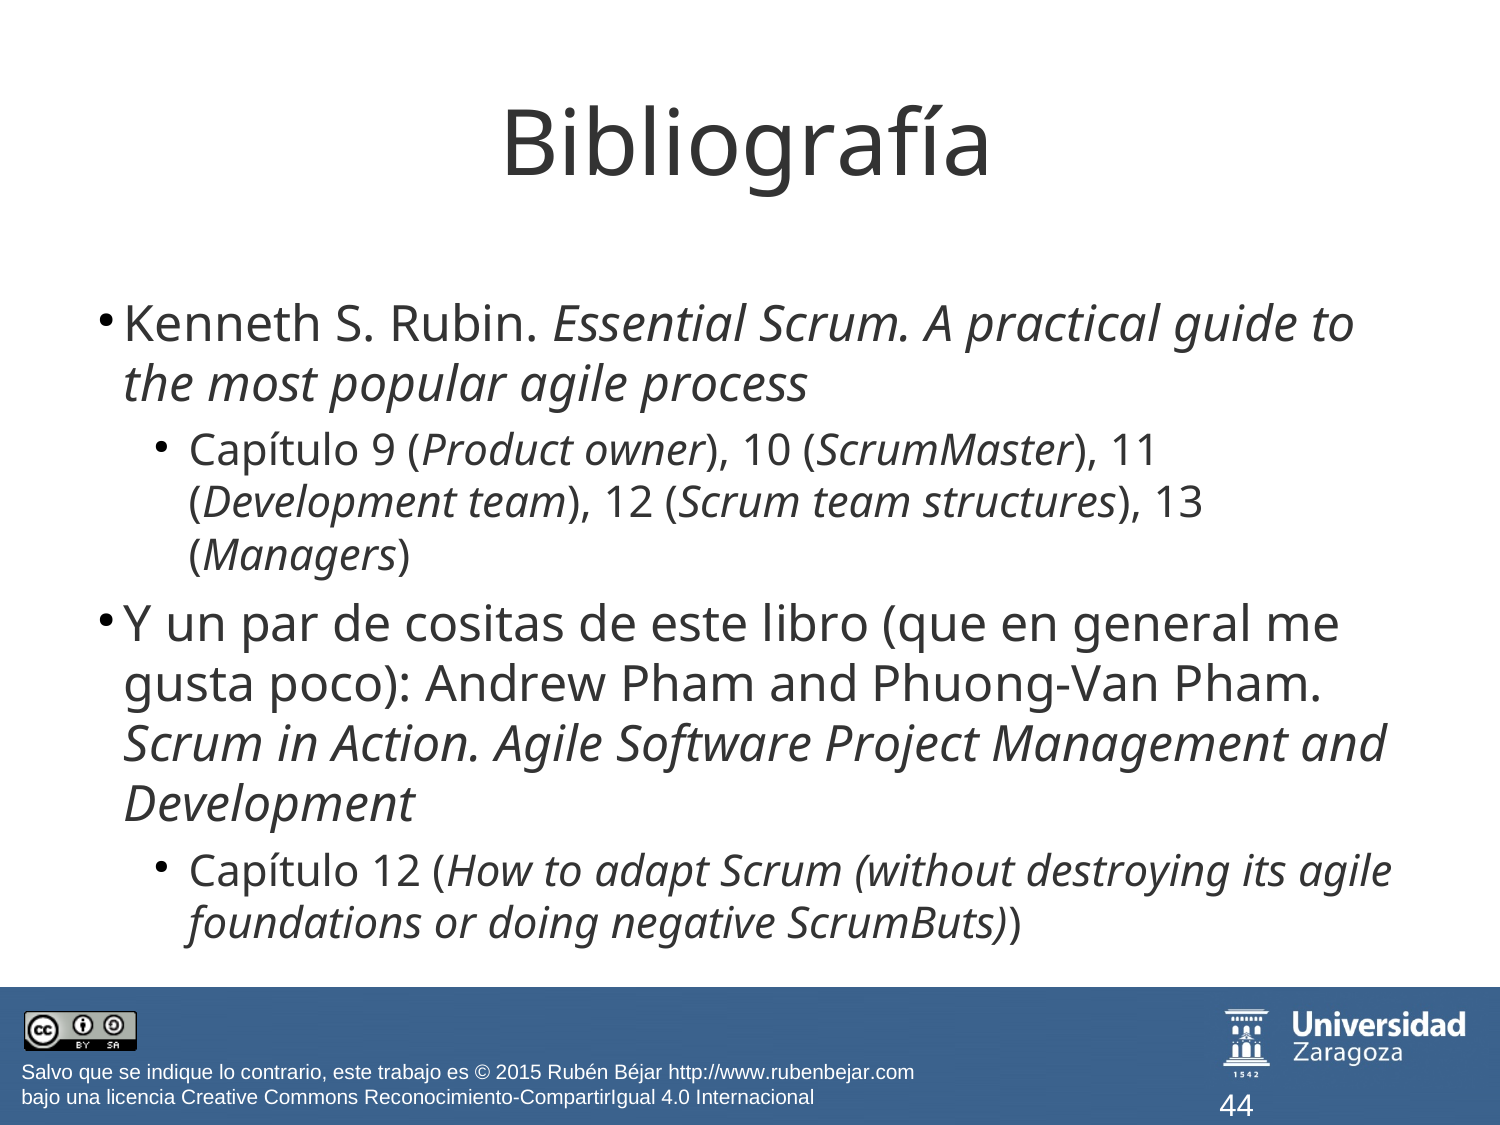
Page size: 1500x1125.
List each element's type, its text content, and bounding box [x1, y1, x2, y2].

title Bibliografía [74, 21, 1420, 257]
picture [0, 987, 1500, 1125]
list Kenneth S. Rubin. Essential Scrum. A practical guide to the most popular agile process Capítulo 9 (Product owner), 10 (ScrumMaster), 11 (Development team), 12 (Scrum team structures), 13 (Managers) Y un par de cositas de este libro (que en general me gusta poco): Andrew Pham and Phuong-Van Pham. Scrum in Action. Agile Software Project Management and Development Capítulo 12 (How to adapt Scrum (without destroying its agile foundations or doing negative ScrumButs)) [82, 283, 1418, 957]
